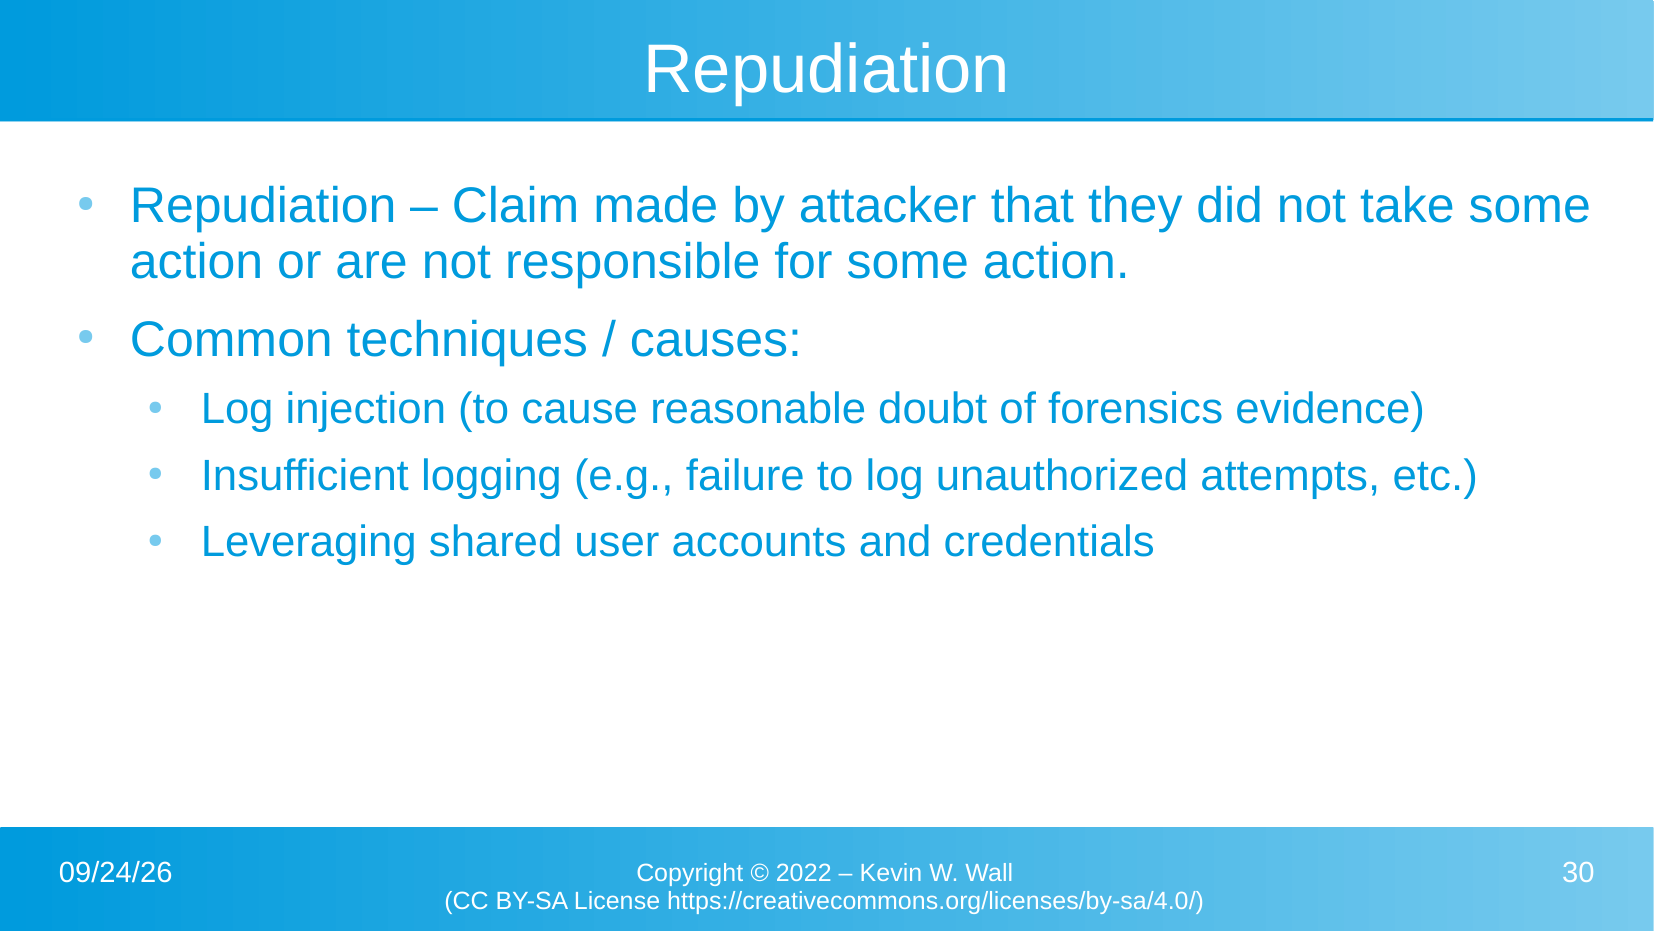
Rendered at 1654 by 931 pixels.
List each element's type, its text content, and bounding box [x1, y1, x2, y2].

title Repudiation [59, 29, 1595, 108]
list Repudiation – Claim made by attacker that they did not take some action or are not responsible for some action. Common techniques / causes: Log injection (to cause reasonable doubt of forensics evidence) Insufficient logging (e.g., failure to log unauthorized attempts, etc.) Leveraging shared user accounts and credentials [59, 177, 1595, 768]
